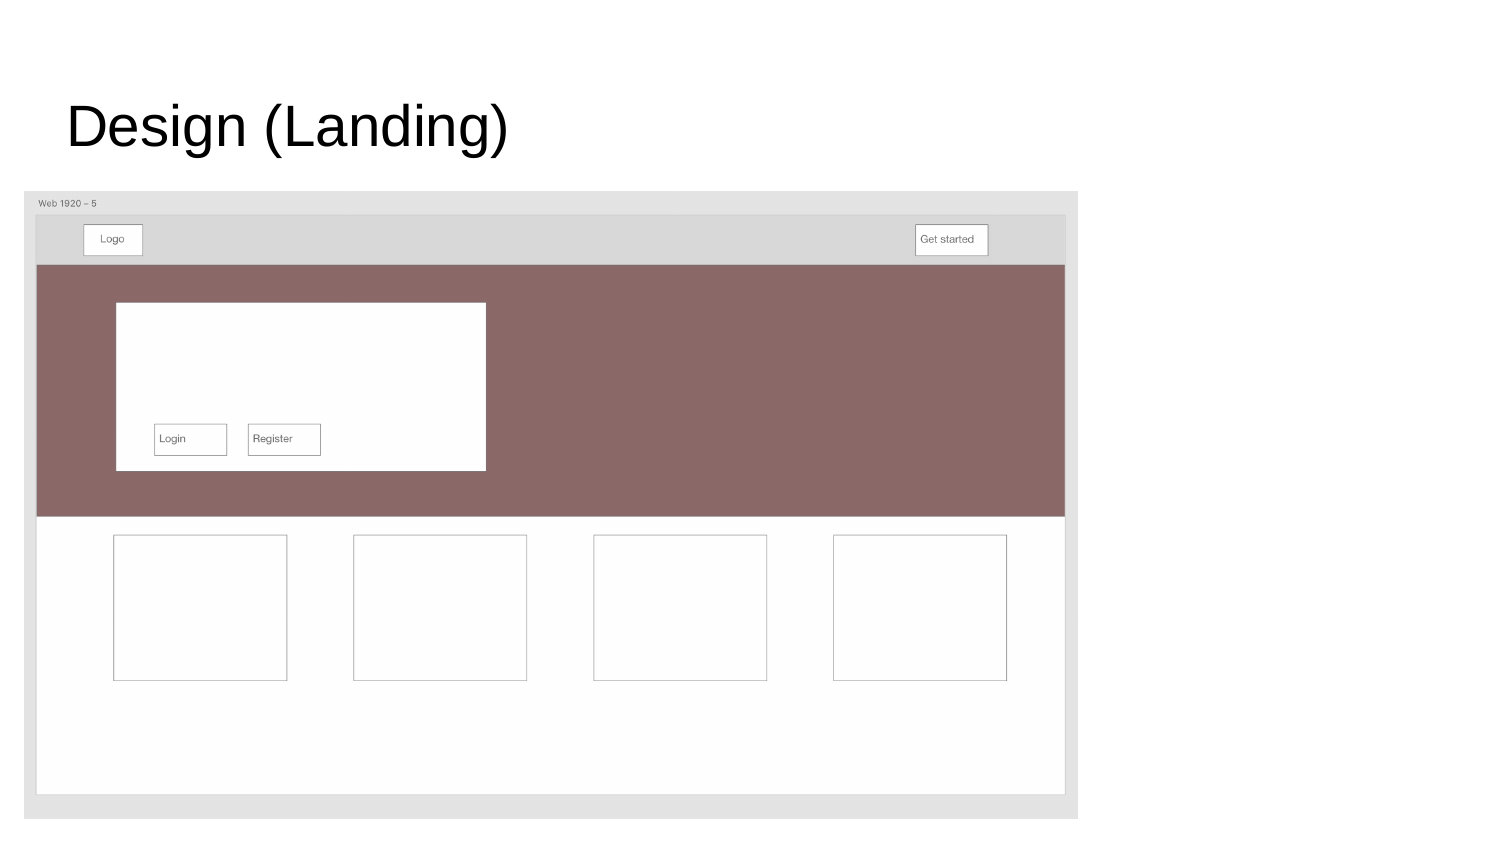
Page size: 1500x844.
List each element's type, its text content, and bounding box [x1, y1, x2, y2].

picture [24, 191, 1078, 819]
title Design (Landing) [51, 72, 1449, 167]
